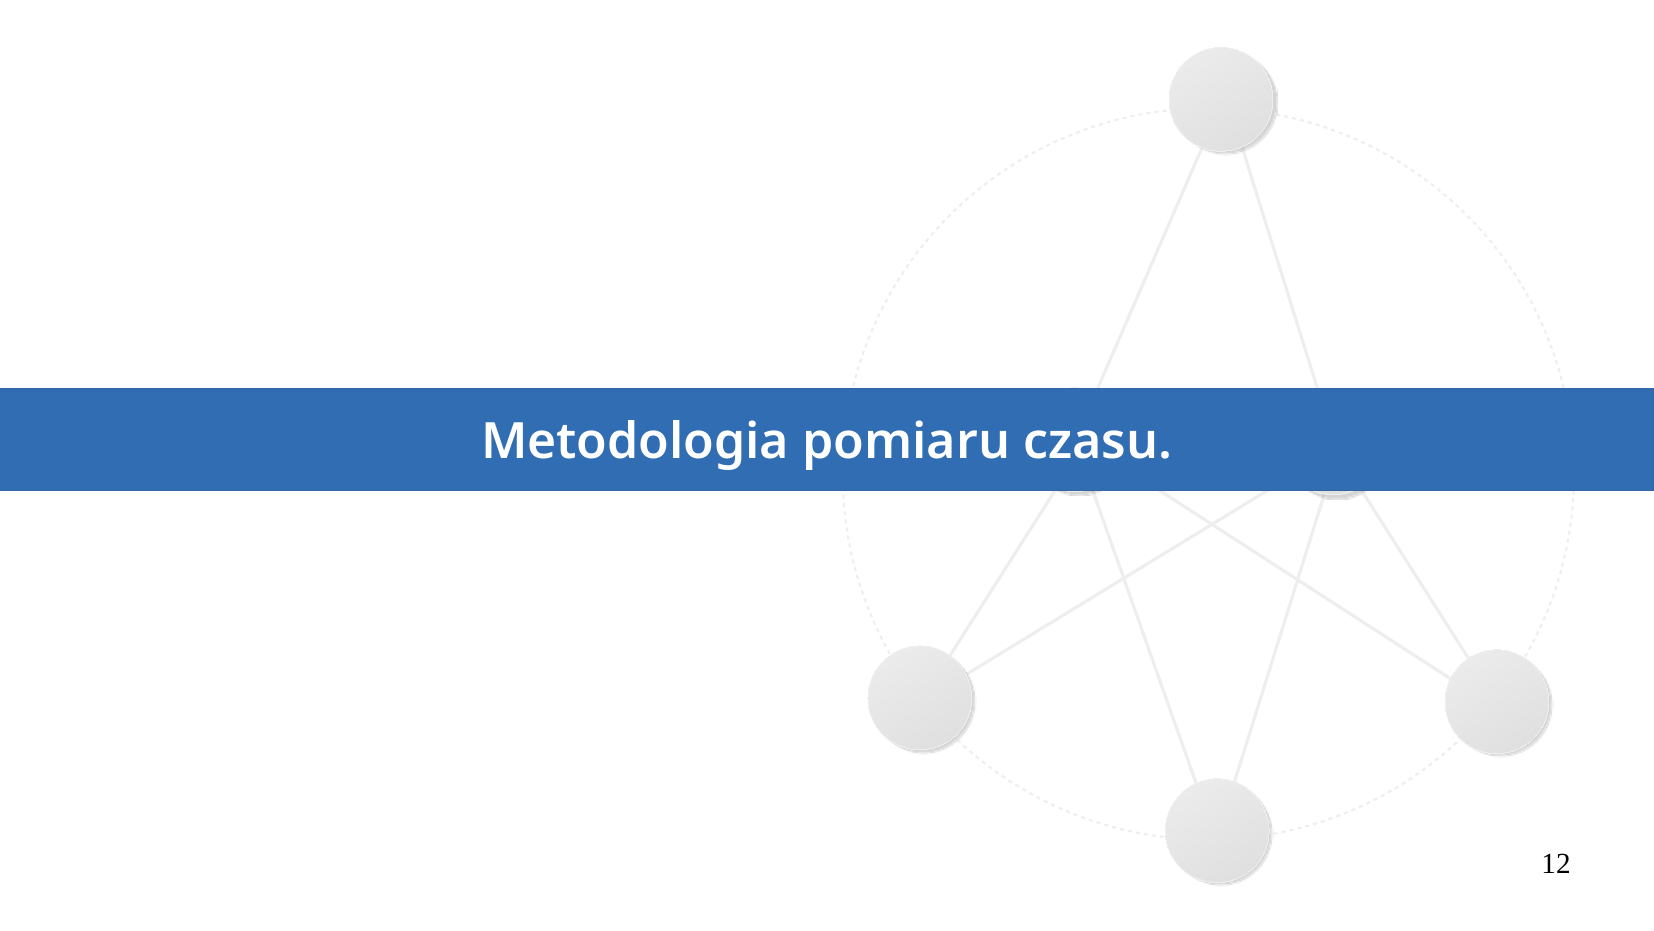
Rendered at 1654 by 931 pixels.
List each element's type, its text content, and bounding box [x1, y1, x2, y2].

text_box [1313, 491, 1353, 495]
text_box Metodologia pomiaru czasu. [0, 388, 1654, 491]
text_box [1169, 47, 1273, 152]
text_box [867, 645, 972, 750]
text_box [1165, 778, 1270, 883]
text_box [1445, 649, 1549, 754]
